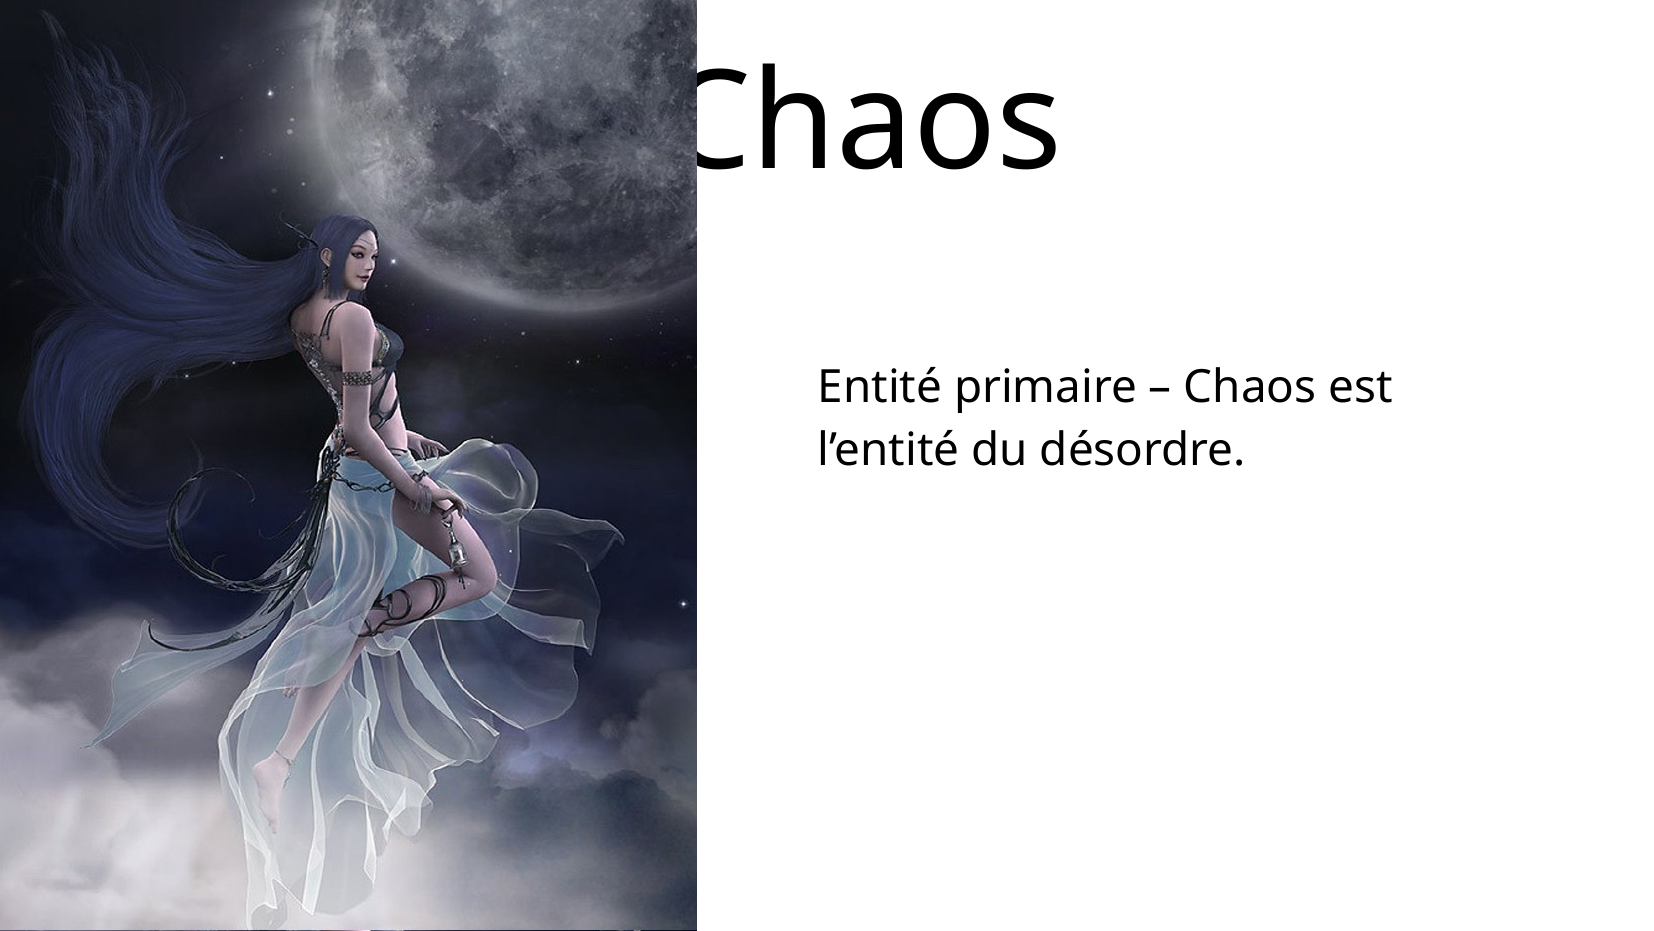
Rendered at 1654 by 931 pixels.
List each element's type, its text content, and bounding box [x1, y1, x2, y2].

picture [0, 0, 697, 931]
text_box Entité primaire – Chaos est l’entité du désordre. [803, 346, 1489, 591]
title Chaos [697, 27, 1571, 203]
